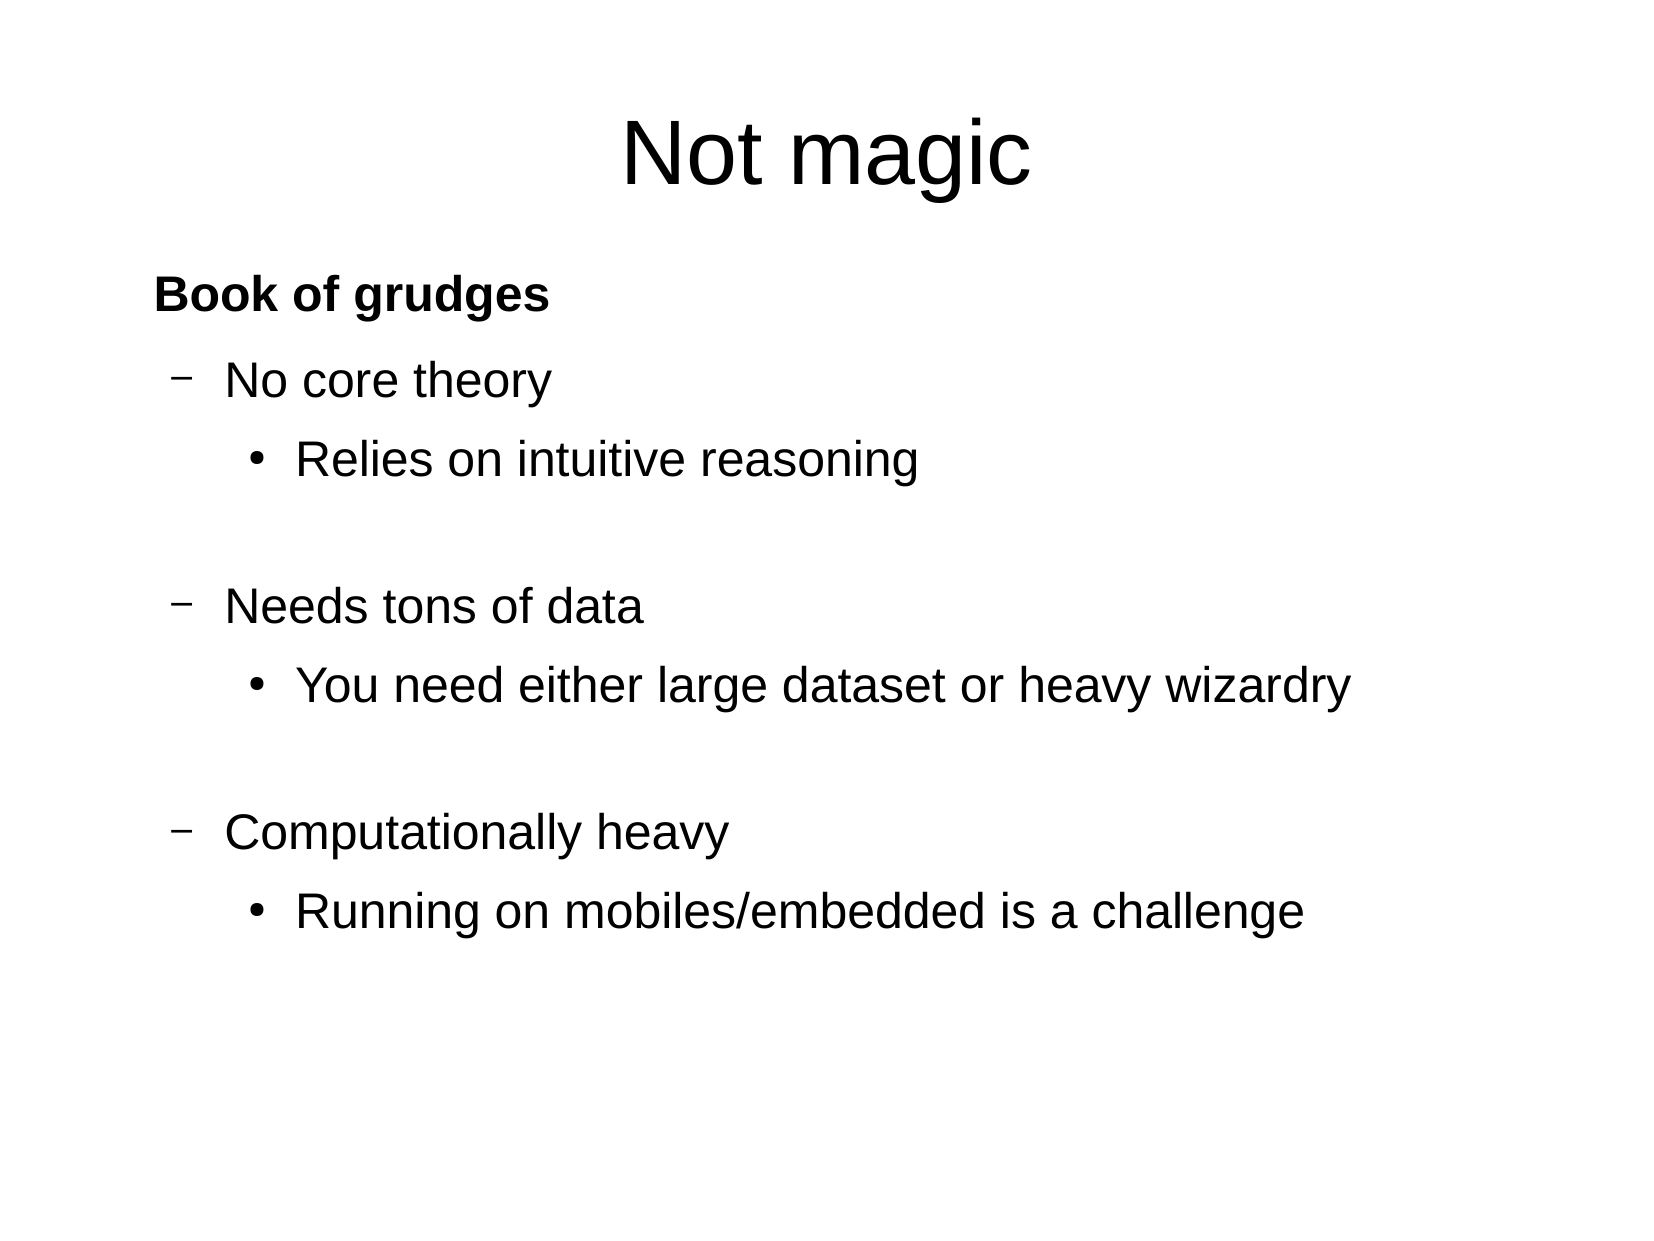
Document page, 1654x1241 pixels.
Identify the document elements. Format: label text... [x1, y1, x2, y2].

title Not magic [82, 49, 1571, 257]
list Book of grudges No core theory Relies on intuitive reasoning Needs tons of data You need either large dataset or heavy wizardry Computationally heavy Running on mobiles/embedded is a challenge [82, 266, 1571, 1207]
